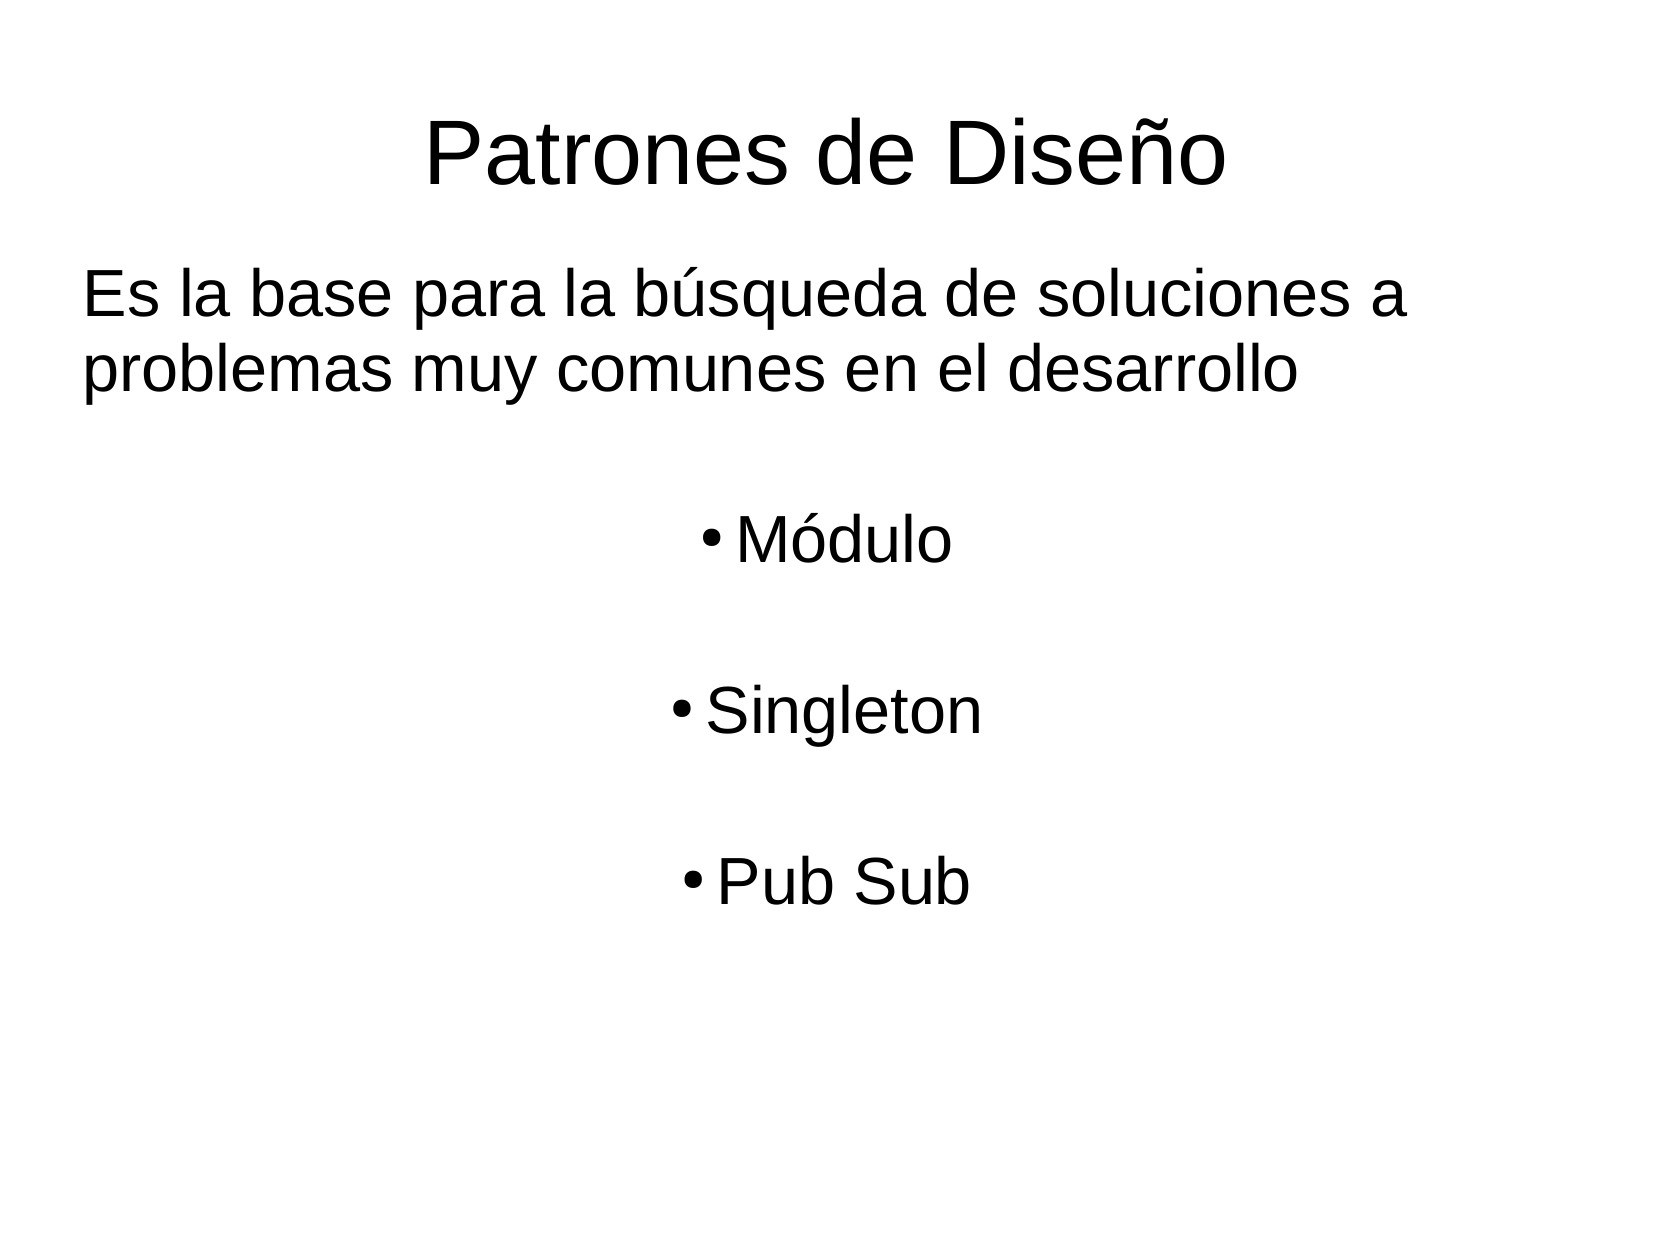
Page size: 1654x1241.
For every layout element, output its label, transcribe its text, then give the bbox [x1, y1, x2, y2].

subtitle Es la base para la búsqueda de soluciones a problemas muy comunes en el desarrollo Módulo Singleton Pub Sub [82, 256, 1571, 1075]
title Patrones de Diseño [82, 49, 1571, 256]
